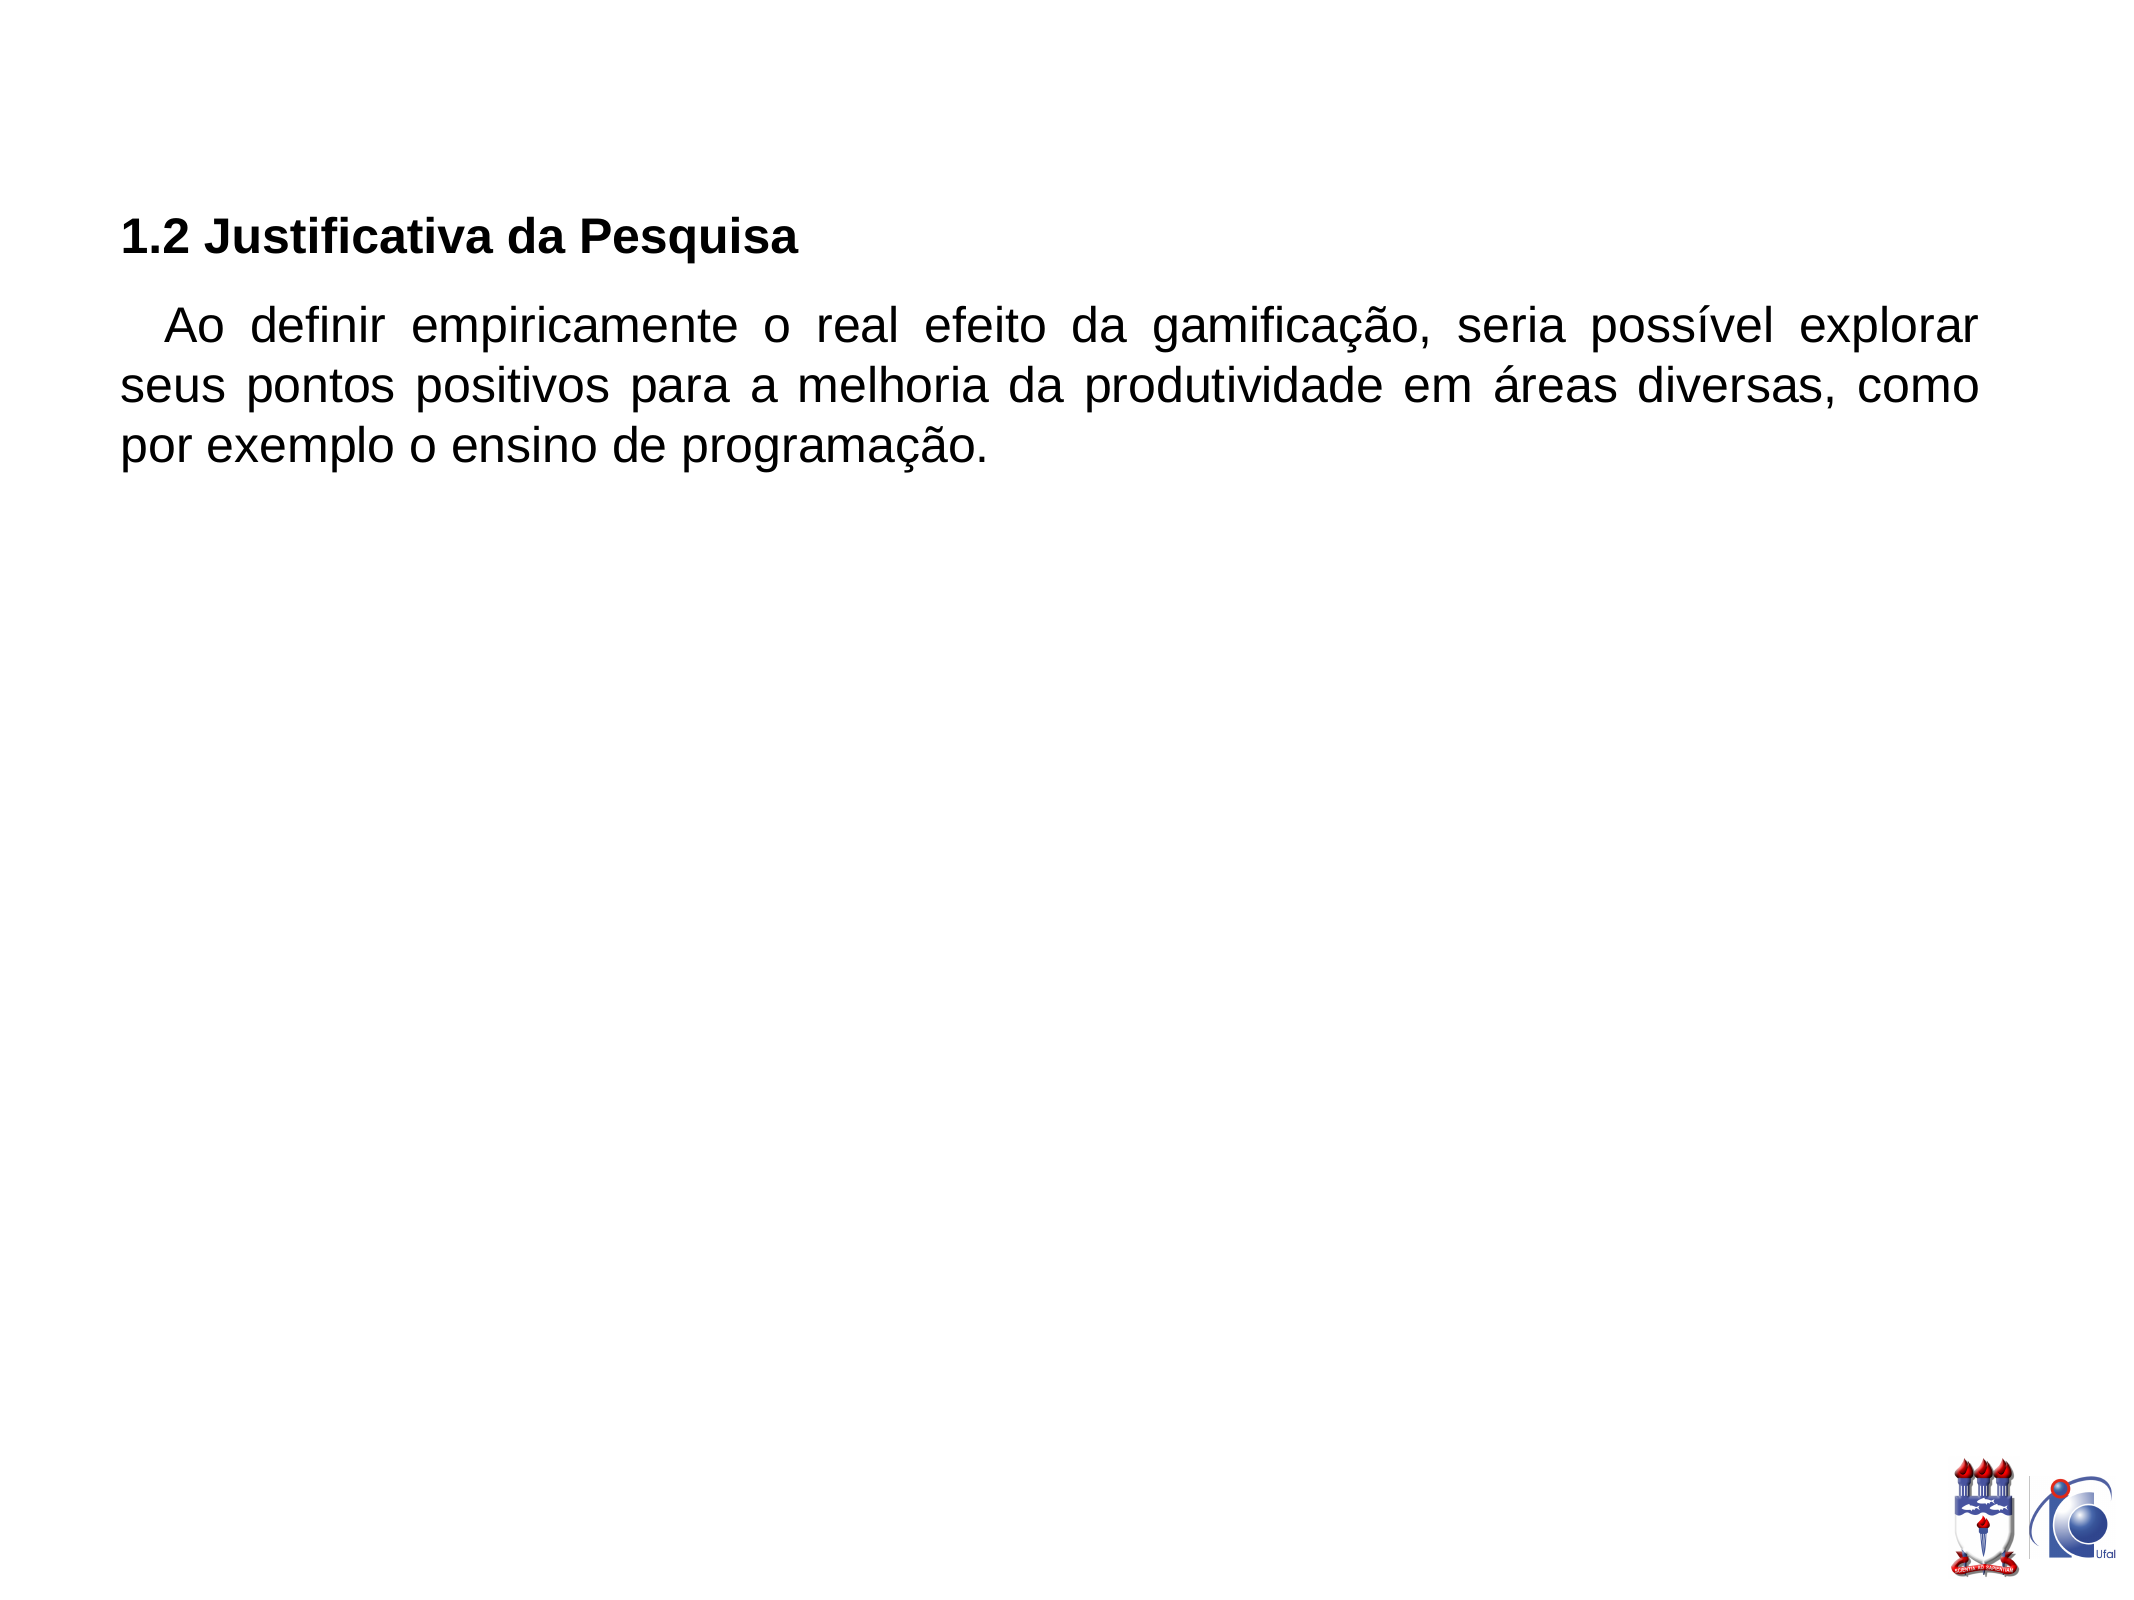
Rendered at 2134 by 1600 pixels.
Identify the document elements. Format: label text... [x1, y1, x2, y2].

picture [1948, 1456, 2020, 1579]
list 1.2 Justificativa da Pesquisa Ao definir empiricamente o real efeito da gamificação, seria possível explorar seus pontos positivos para a melhoria da produtividade em áreas diversas, como por exemplo o ensino de programação. [120, 113, 1981, 1465]
picture [2028, 1476, 2116, 1559]
